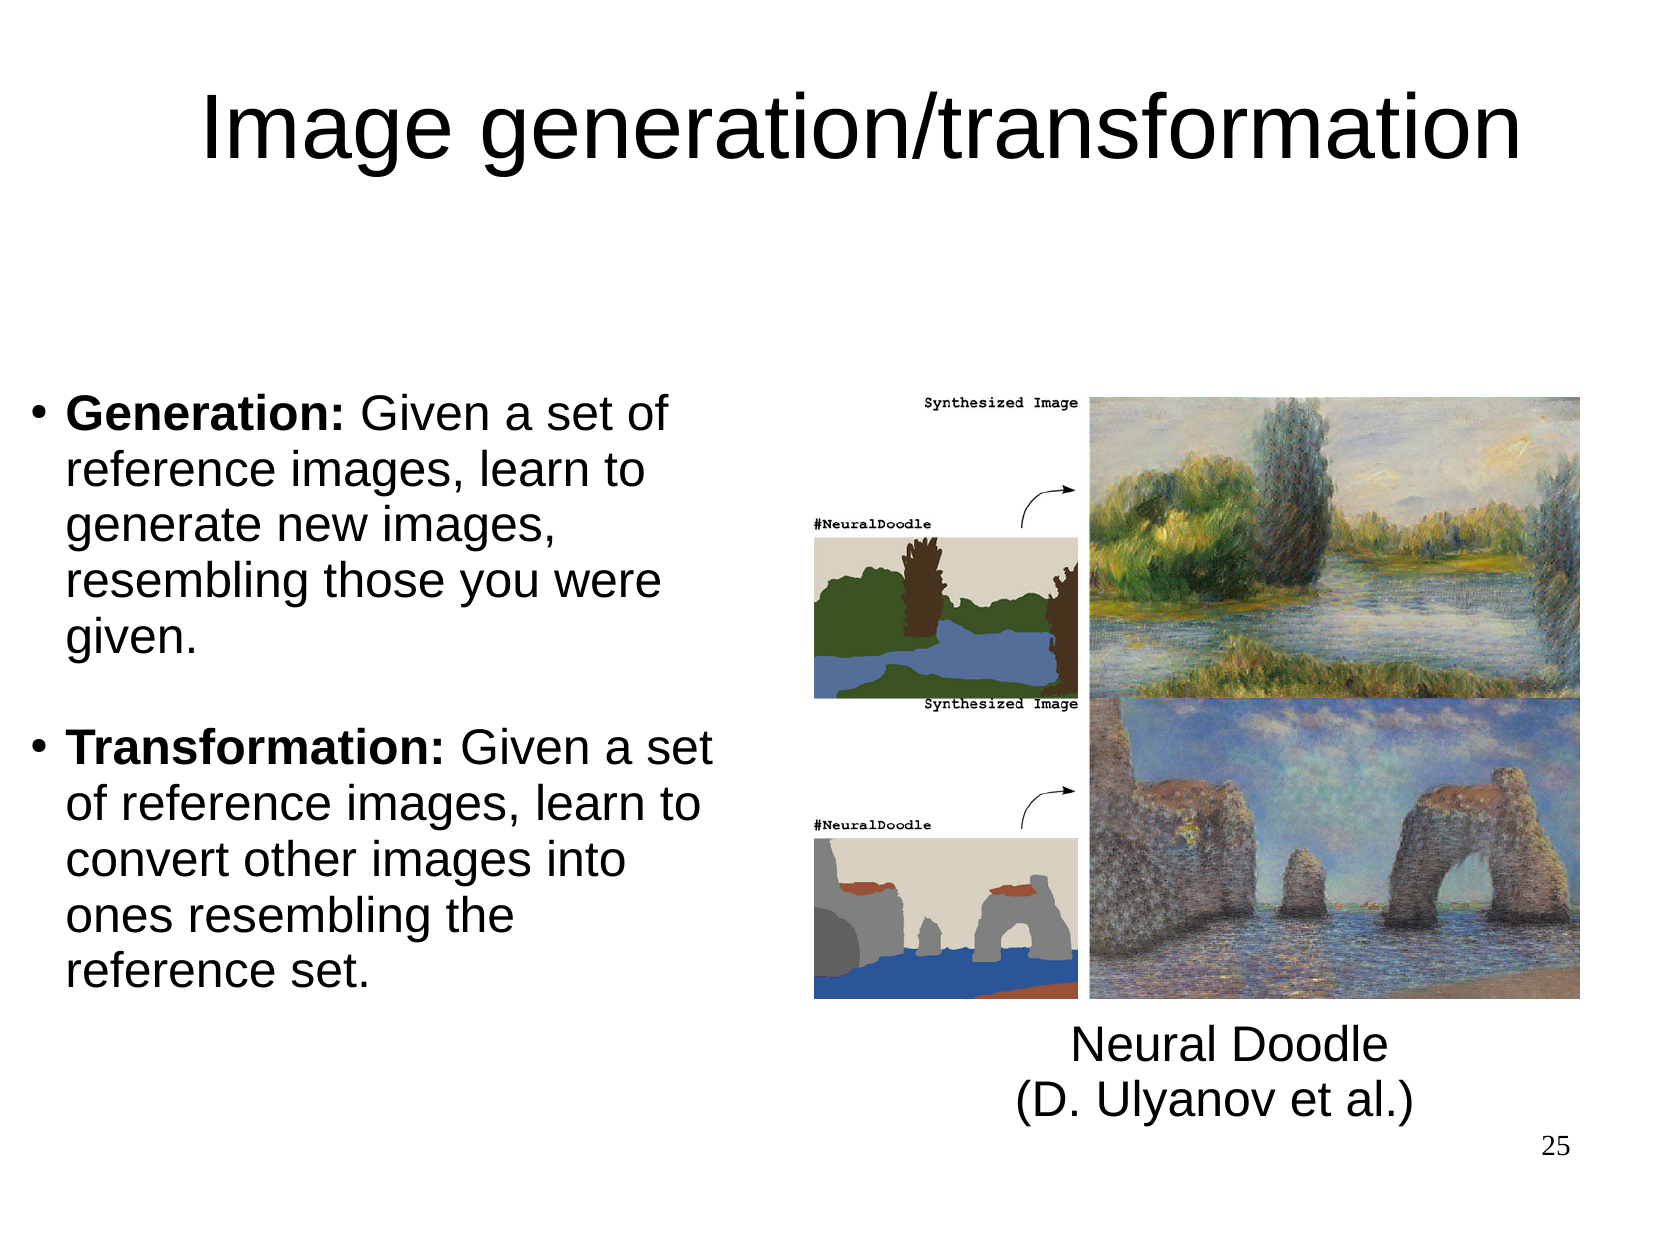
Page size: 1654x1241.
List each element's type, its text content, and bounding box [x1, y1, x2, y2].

text_box Image generation/transformation [120, 75, 1606, 178]
picture [814, 397, 1580, 999]
text_box Neural Doodle (D. Ulyanov et al.) [979, 1015, 1445, 1128]
text_box Generation: Given a set of reference images, learn to generate new images, resembling those you were given. Transformation: Given a set of reference images, learn to convert other images into ones resembling the reference set. [30, 264, 736, 1175]
